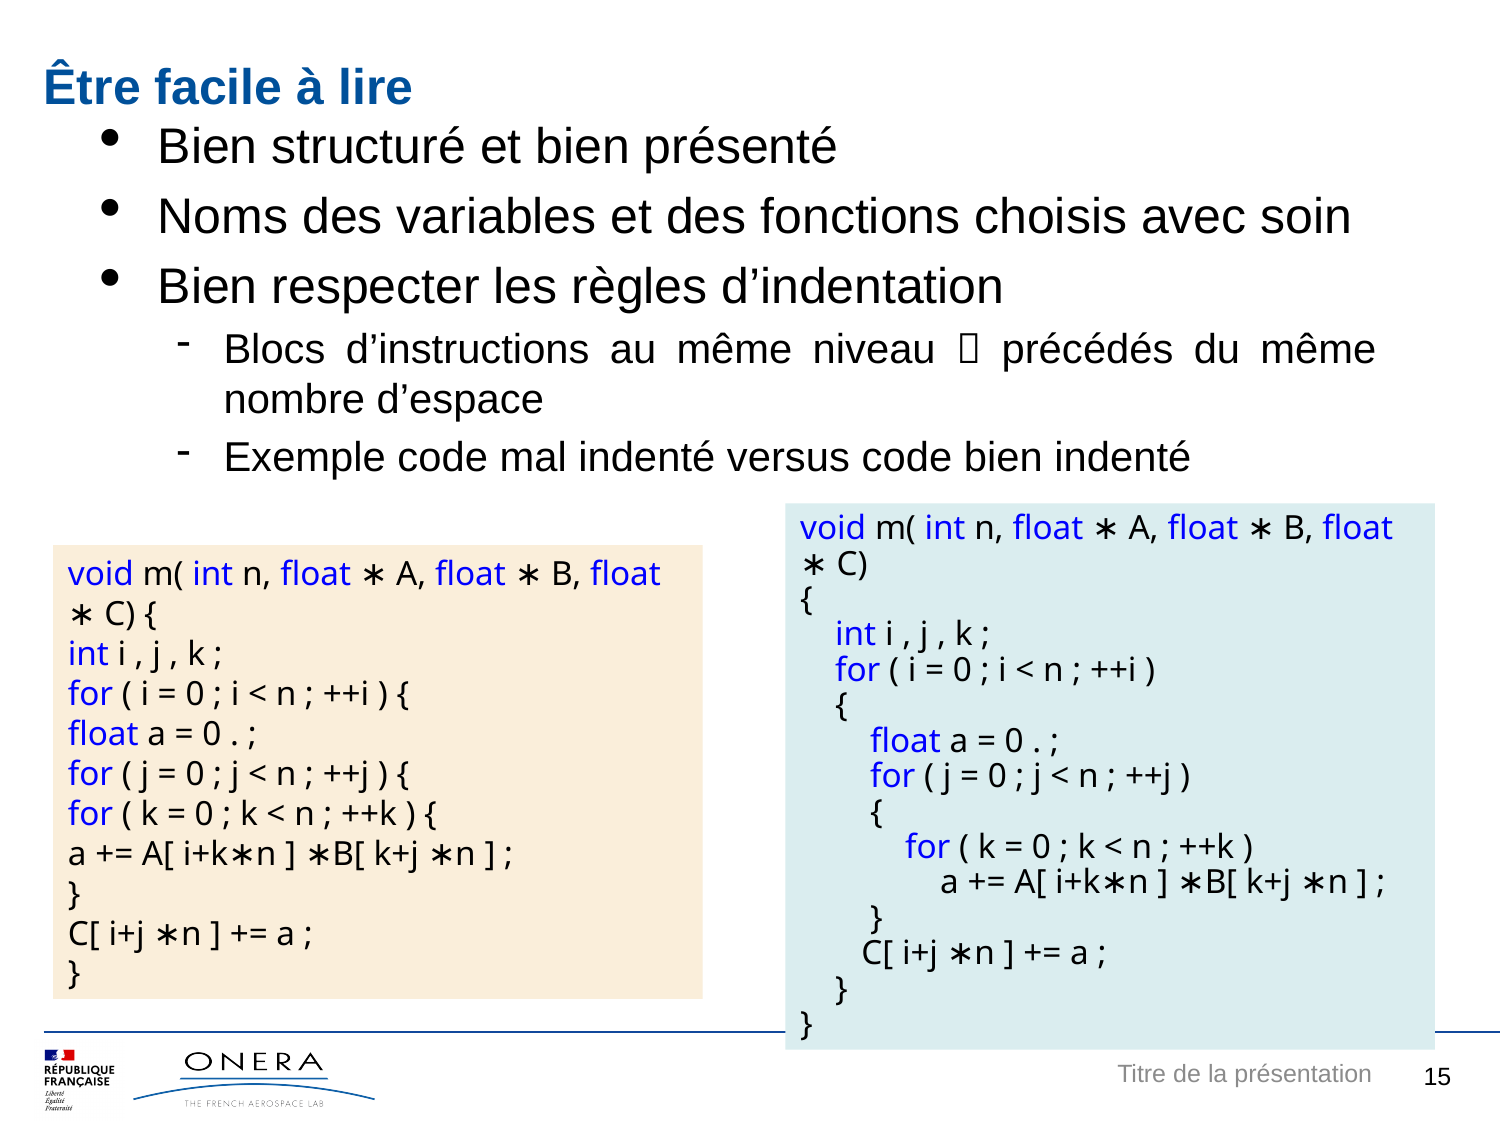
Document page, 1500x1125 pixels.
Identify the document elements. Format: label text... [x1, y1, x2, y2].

text_box <numéro> [1374, 1025, 1500, 1125]
text_box void m( int n, float ∗ A, float ∗ B, float ∗ C) { int i , j , k ; for ( i = 0 ; i < n ; ++i ) { float a = 0 . ; for ( j = 0 ; j < n ; ++j ) { for ( k = 0 ; k < n ; ++k ) { a += A[ i+k∗n ] ∗B[ k+j ∗n ] ; } C[ i+j ∗n ] += a ; } [53, 545, 703, 999]
picture [133, 1052, 375, 1107]
text_box Être facile à lire [43, 0, 1486, 169]
text_box Bien structuré et bien présenté Noms des variables et des fonctions choisis avec soin Bien respecter les règles d’indentation Blocs d’instructions au même niveau  précédés du même nombre d’espace Exemple code mal indenté versus code bien indenté [101, 113, 1377, 516]
picture [34, 1039, 125, 1121]
text_box void m( int n, float ∗ A, float ∗ B, float ∗ C) { int i , j , k ; for ( i = 0 ; i < n ; ++i ) { float a = 0 . ; for ( j = 0 ; j < n ; ++j ) { for ( k = 0 ; k < n ; ++k ) a += A[ i+k∗n ] ∗B[ k+j ∗n ] ; } C[ i+j ∗n ] += a ; } } [785, 503, 1435, 1050]
text_box Titre de la présentation [466, 1042, 1388, 1103]
